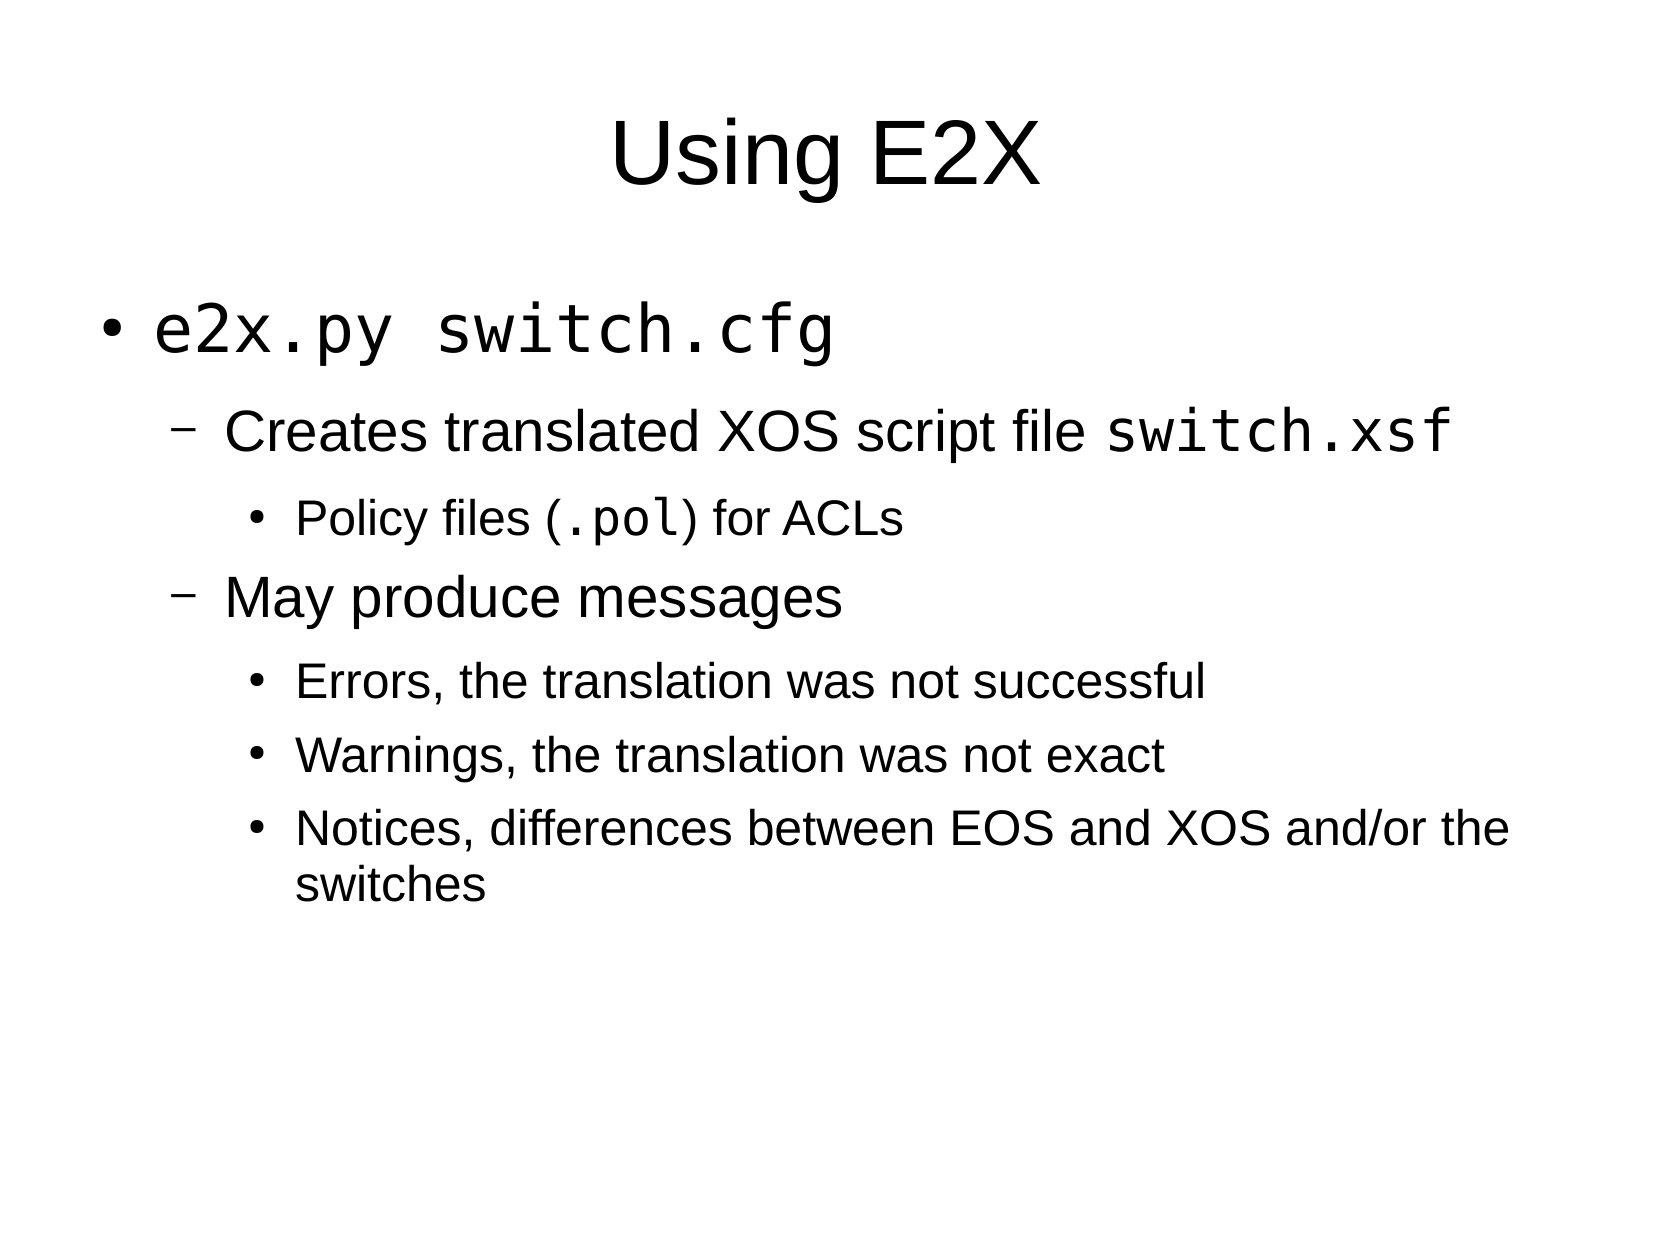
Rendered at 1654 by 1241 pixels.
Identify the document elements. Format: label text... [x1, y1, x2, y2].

title Using E2X [82, 49, 1571, 257]
list e2x.py switch.cfg Creates translated XOS script file switch.xsf Policy files (.pol) for ACLs May produce messages Errors, the translation was not successful Warnings, the translation was not exact Notices, differences between EOS and XOS and/or the switches [82, 290, 1571, 1010]
